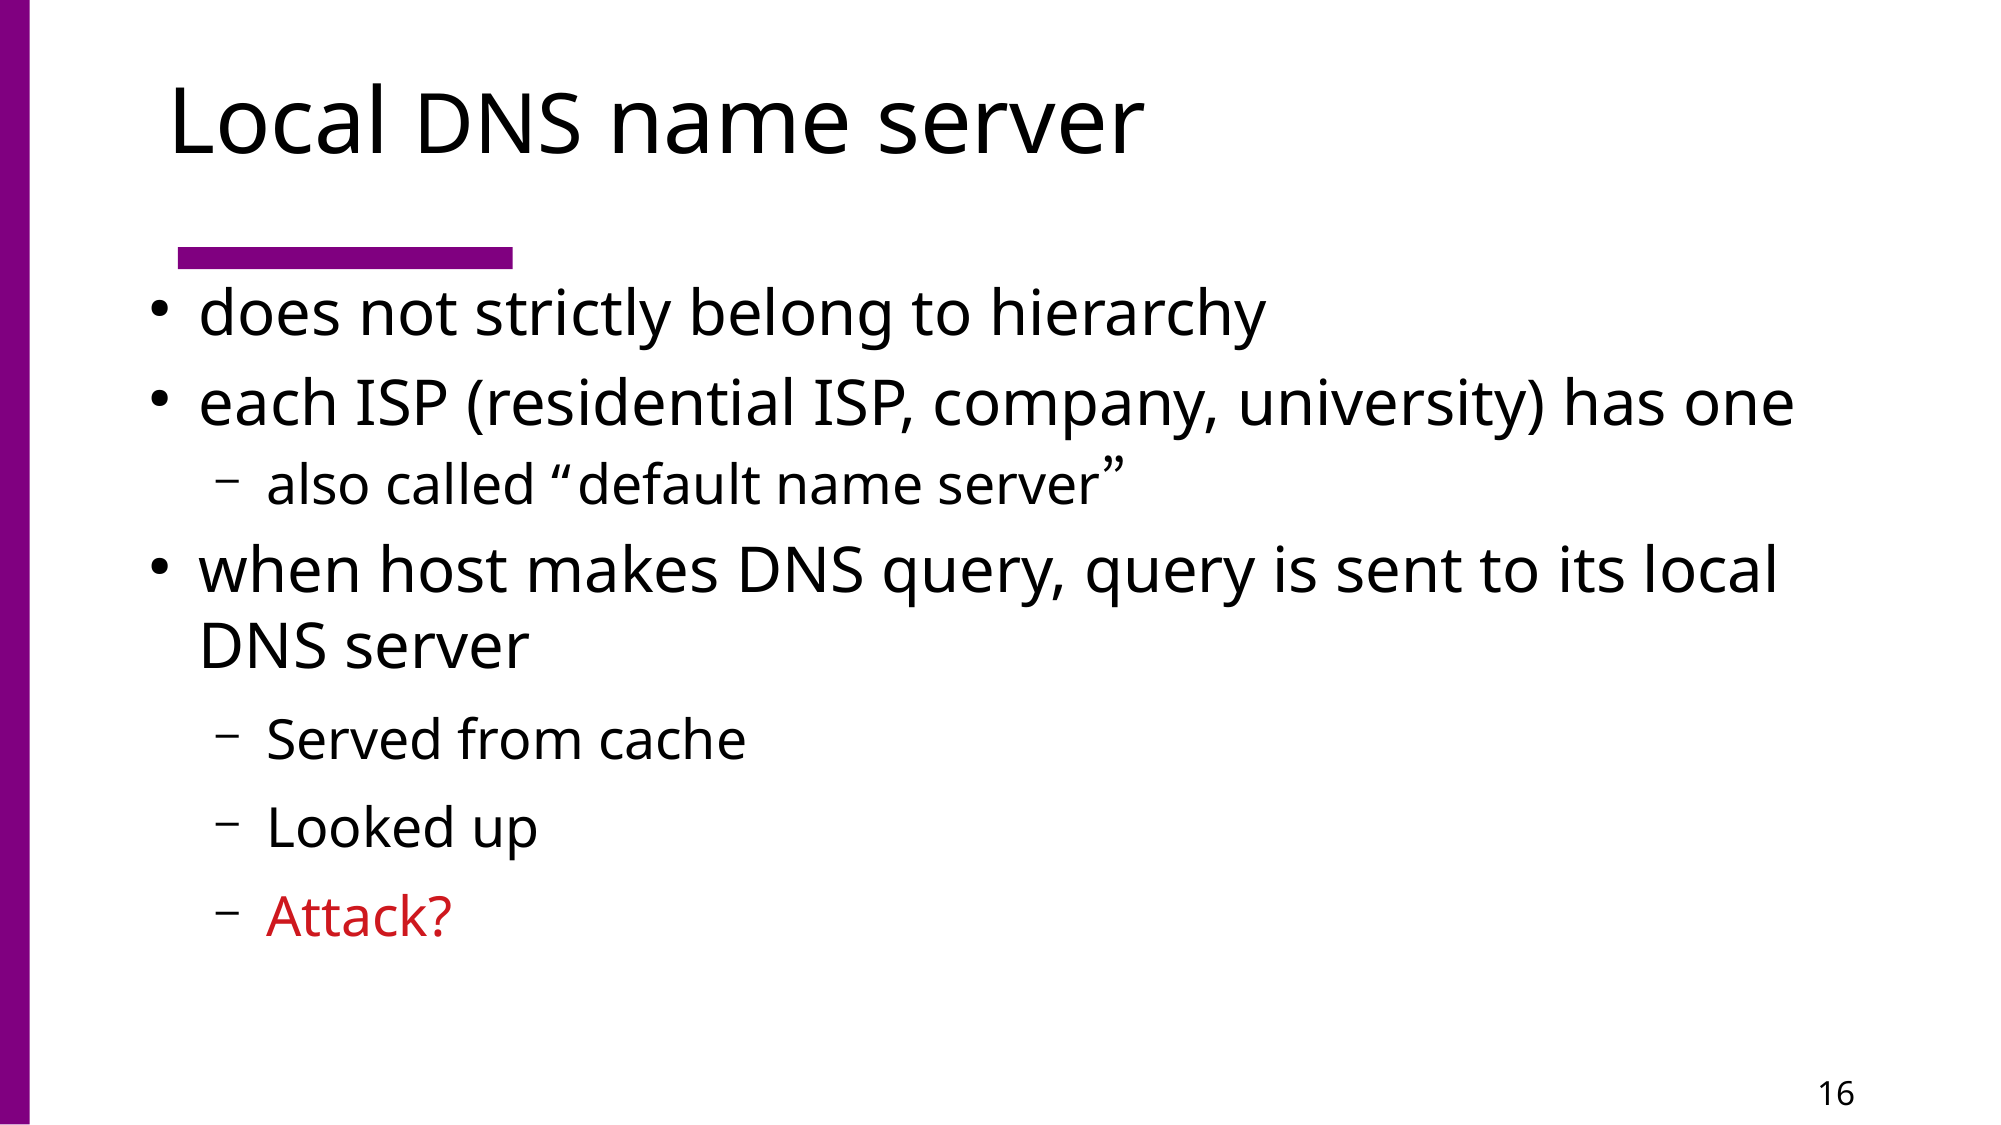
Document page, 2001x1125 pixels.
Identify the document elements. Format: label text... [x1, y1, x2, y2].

list does not strictly belong to hierarchy each ISP (residential ISP, company, university) has one also called “default name server” when host makes DNS query, query is sent to its local DNS server Served from cache Looked up Attack? [116, 264, 1817, 1027]
title Local DNS name server [116, 38, 1817, 196]
